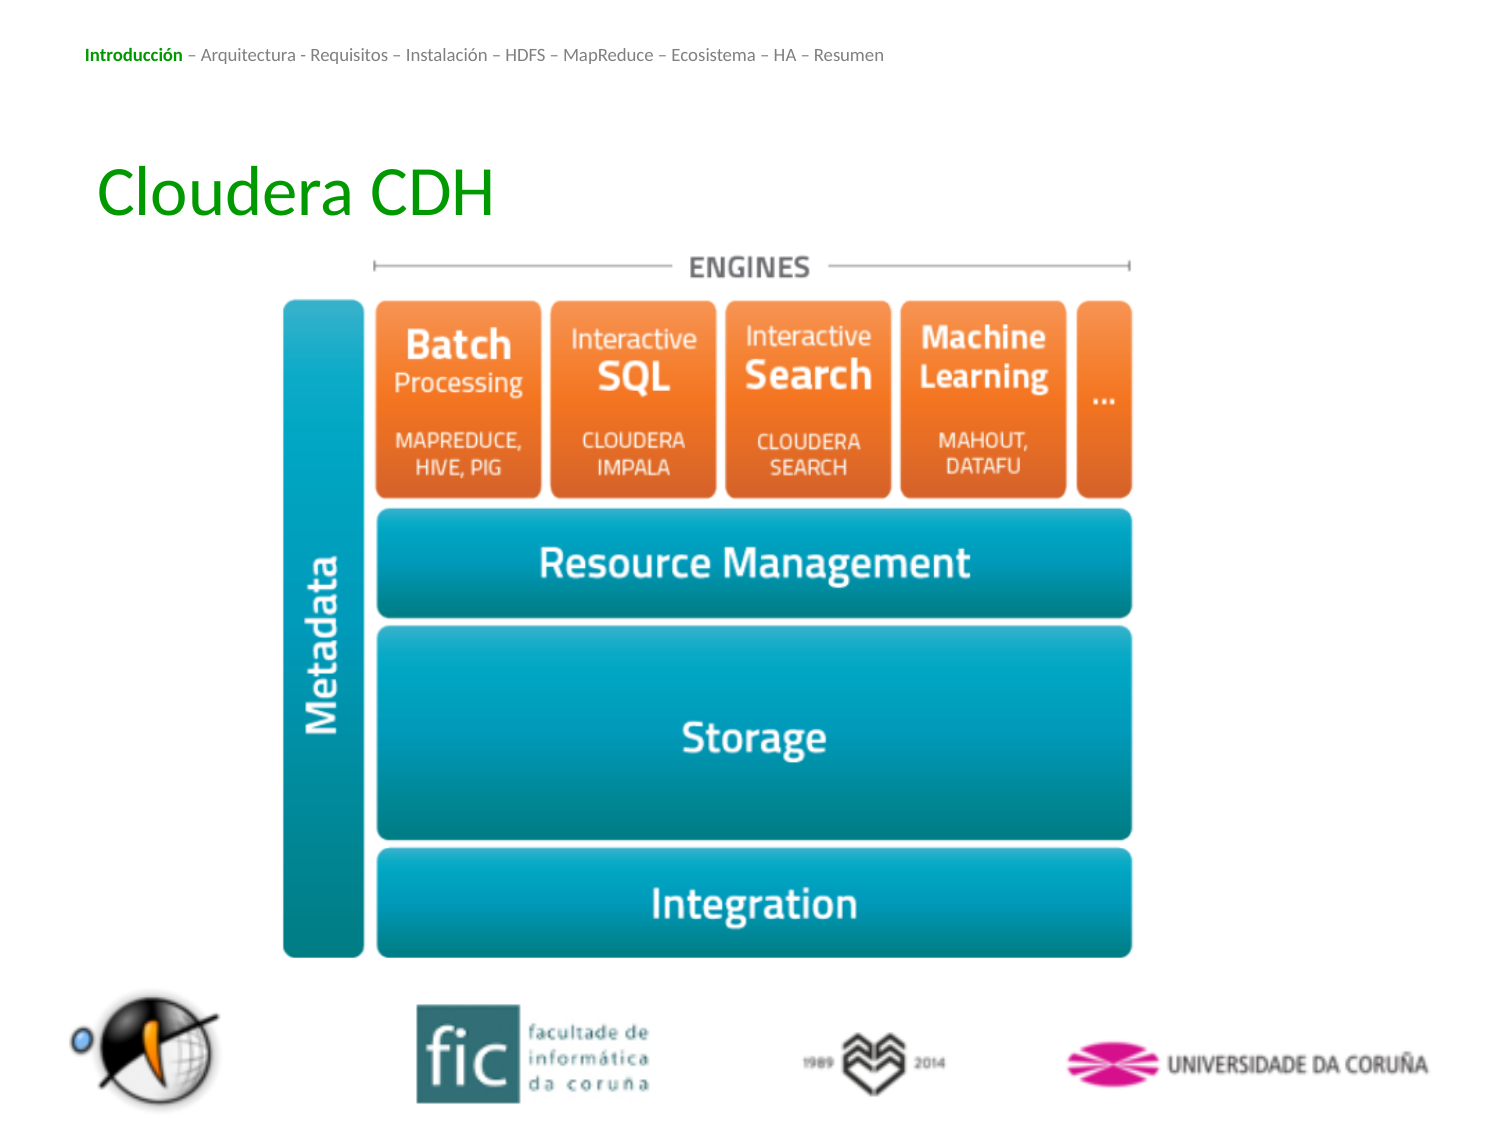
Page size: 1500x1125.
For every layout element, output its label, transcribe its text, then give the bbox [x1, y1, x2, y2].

title Cloudera CDH [82, 93, 1432, 282]
picture [0, 0, 1500, 1125]
text_box Introducción – Arquitectura - Requisitos – Instalación – HDFS – MapReduce – Ecosistema – HA – Resumen [70, 35, 1429, 73]
